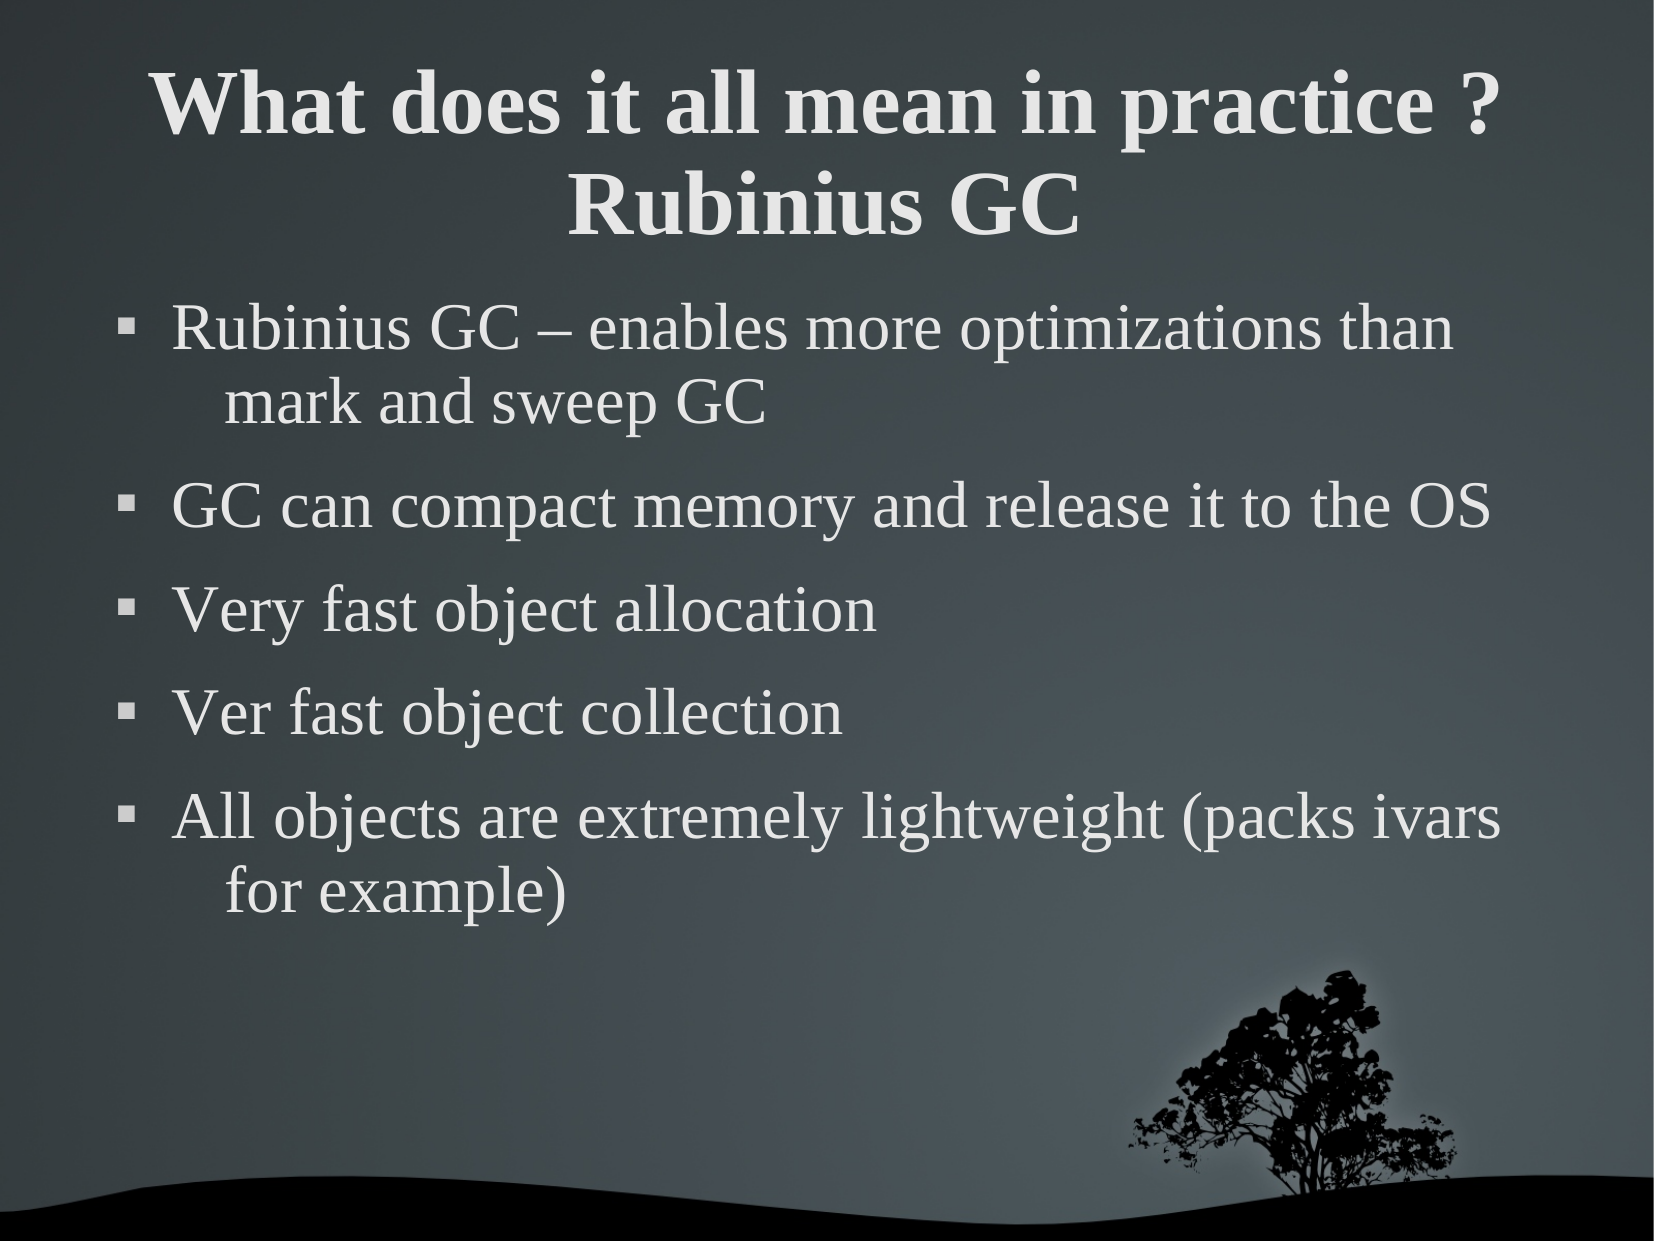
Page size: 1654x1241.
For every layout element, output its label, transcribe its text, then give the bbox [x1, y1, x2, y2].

title What does it all mean in practice ? Rubinius GC [82, 33, 1571, 273]
list Rubinius GC – enables more optimizations than mark and sweep GC GC can compact memory and release it to the OS Very fast object allocation Ver fast object collection All objects are extremely lightweight (packs ivars for example) [82, 290, 1571, 1094]
picture [0, 0, 1654, 1241]
